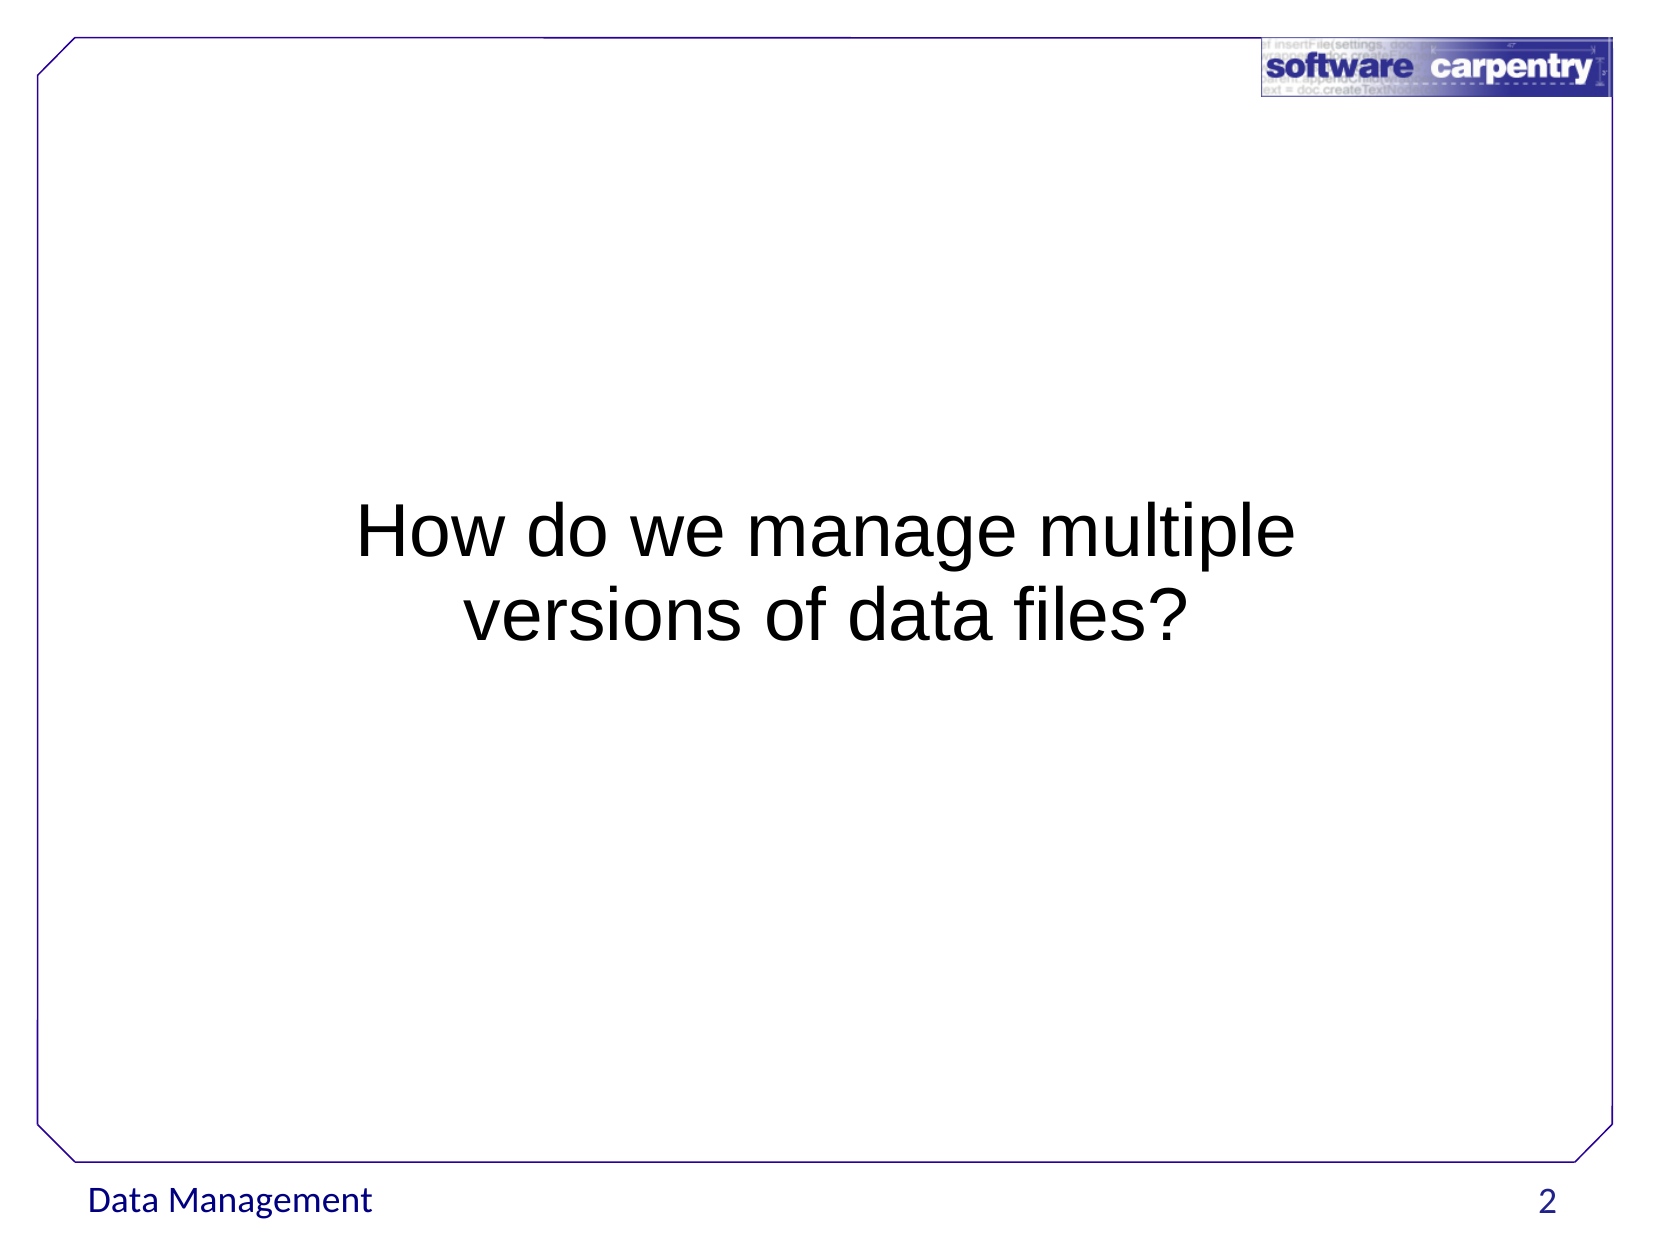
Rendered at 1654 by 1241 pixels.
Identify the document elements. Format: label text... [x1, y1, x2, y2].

text_box How do we manage multiple versions of data files? [212, 481, 1442, 665]
text_box <number> [1185, 1168, 1572, 1235]
picture [1261, 37, 1613, 97]
